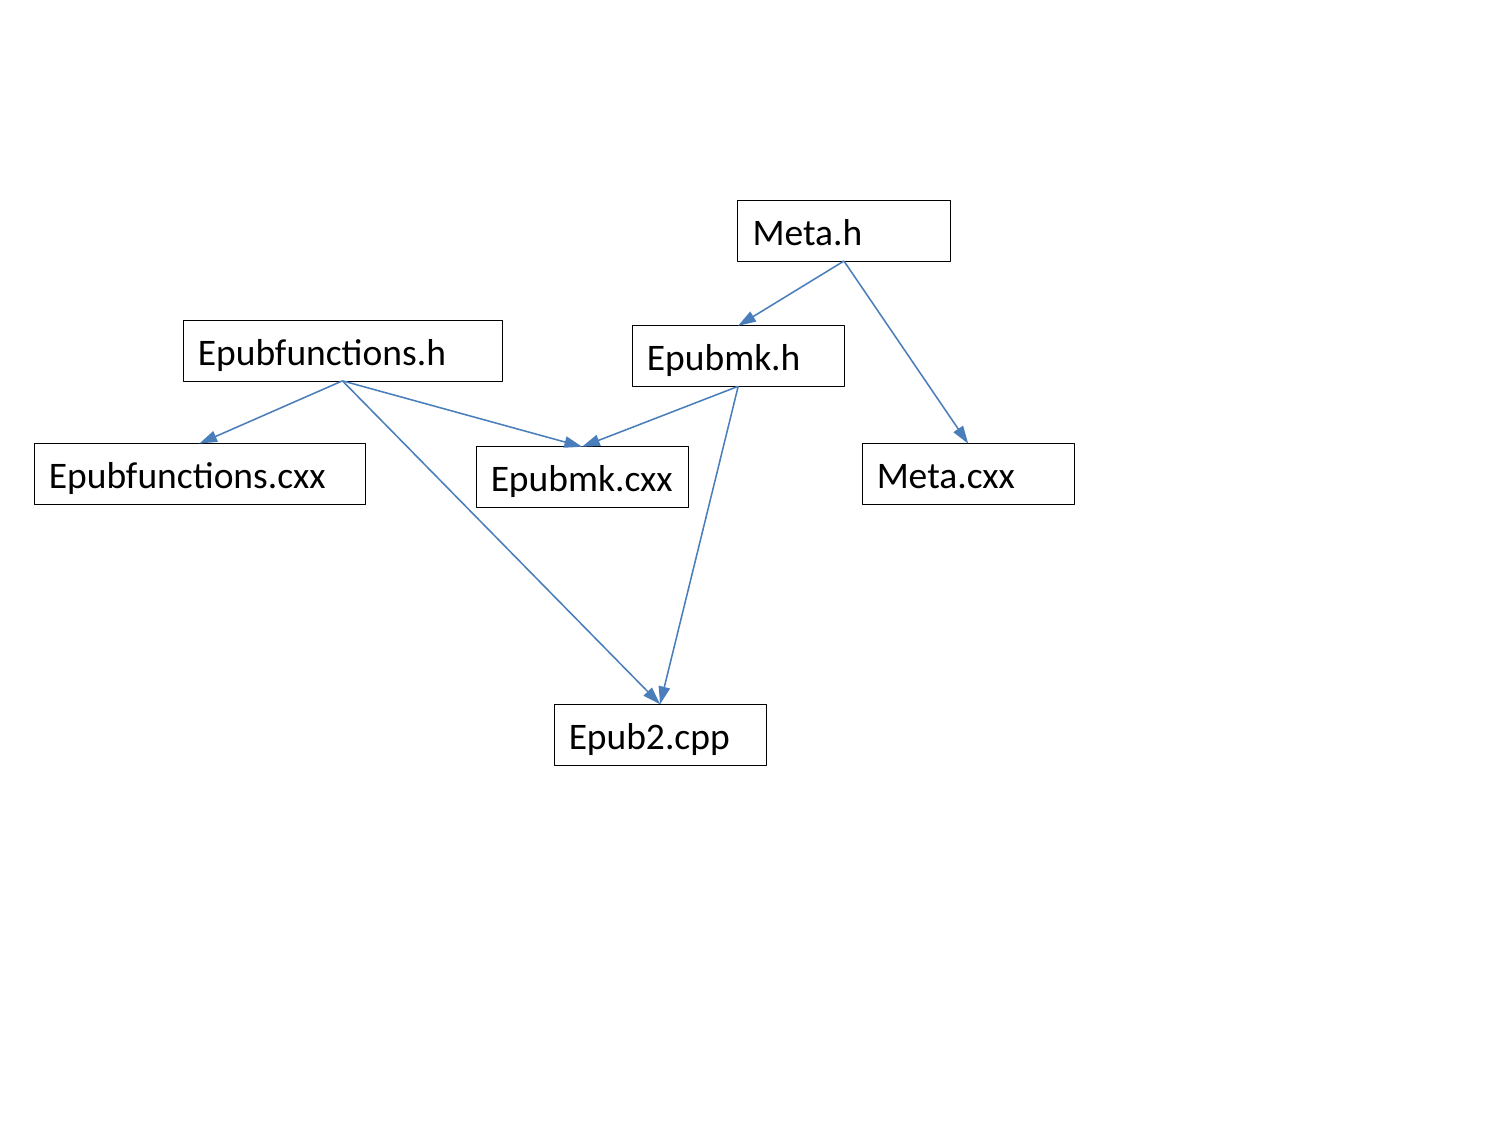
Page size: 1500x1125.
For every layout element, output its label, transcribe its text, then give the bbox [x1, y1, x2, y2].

text_box Epubmk.h [631, 325, 845, 387]
text_box Epub2.cpp [553, 704, 767, 765]
text_box Meta.cxx [861, 443, 1075, 505]
text_box Epubfunctions.cxx [34, 443, 365, 505]
text_box Epubmk.cxx [475, 446, 689, 508]
text_box Meta.h [737, 200, 951, 262]
text_box Epubfunctions.h [183, 320, 502, 381]
